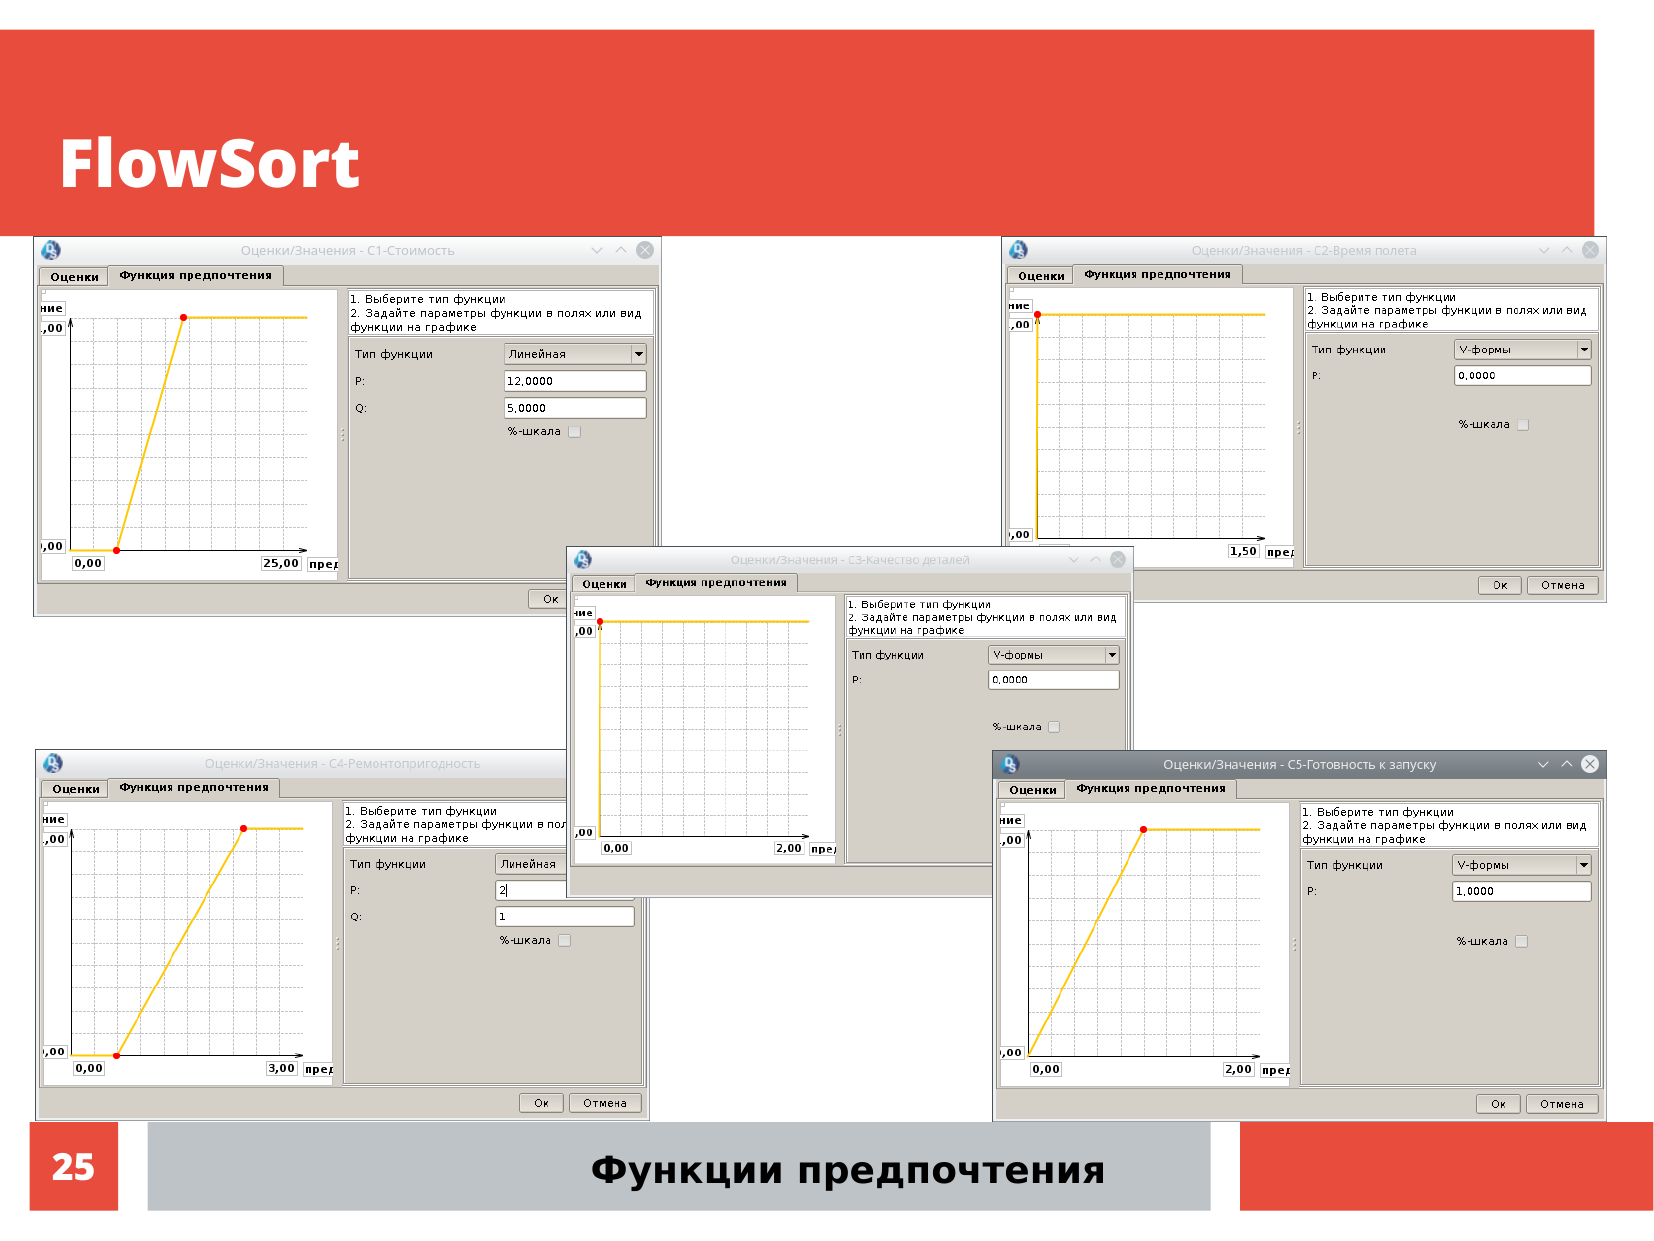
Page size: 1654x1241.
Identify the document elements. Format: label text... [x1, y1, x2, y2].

title FlowSort [59, 59, 1595, 207]
title Функции предпочтения [590, 1120, 1394, 1192]
picture [33, 236, 1607, 1123]
